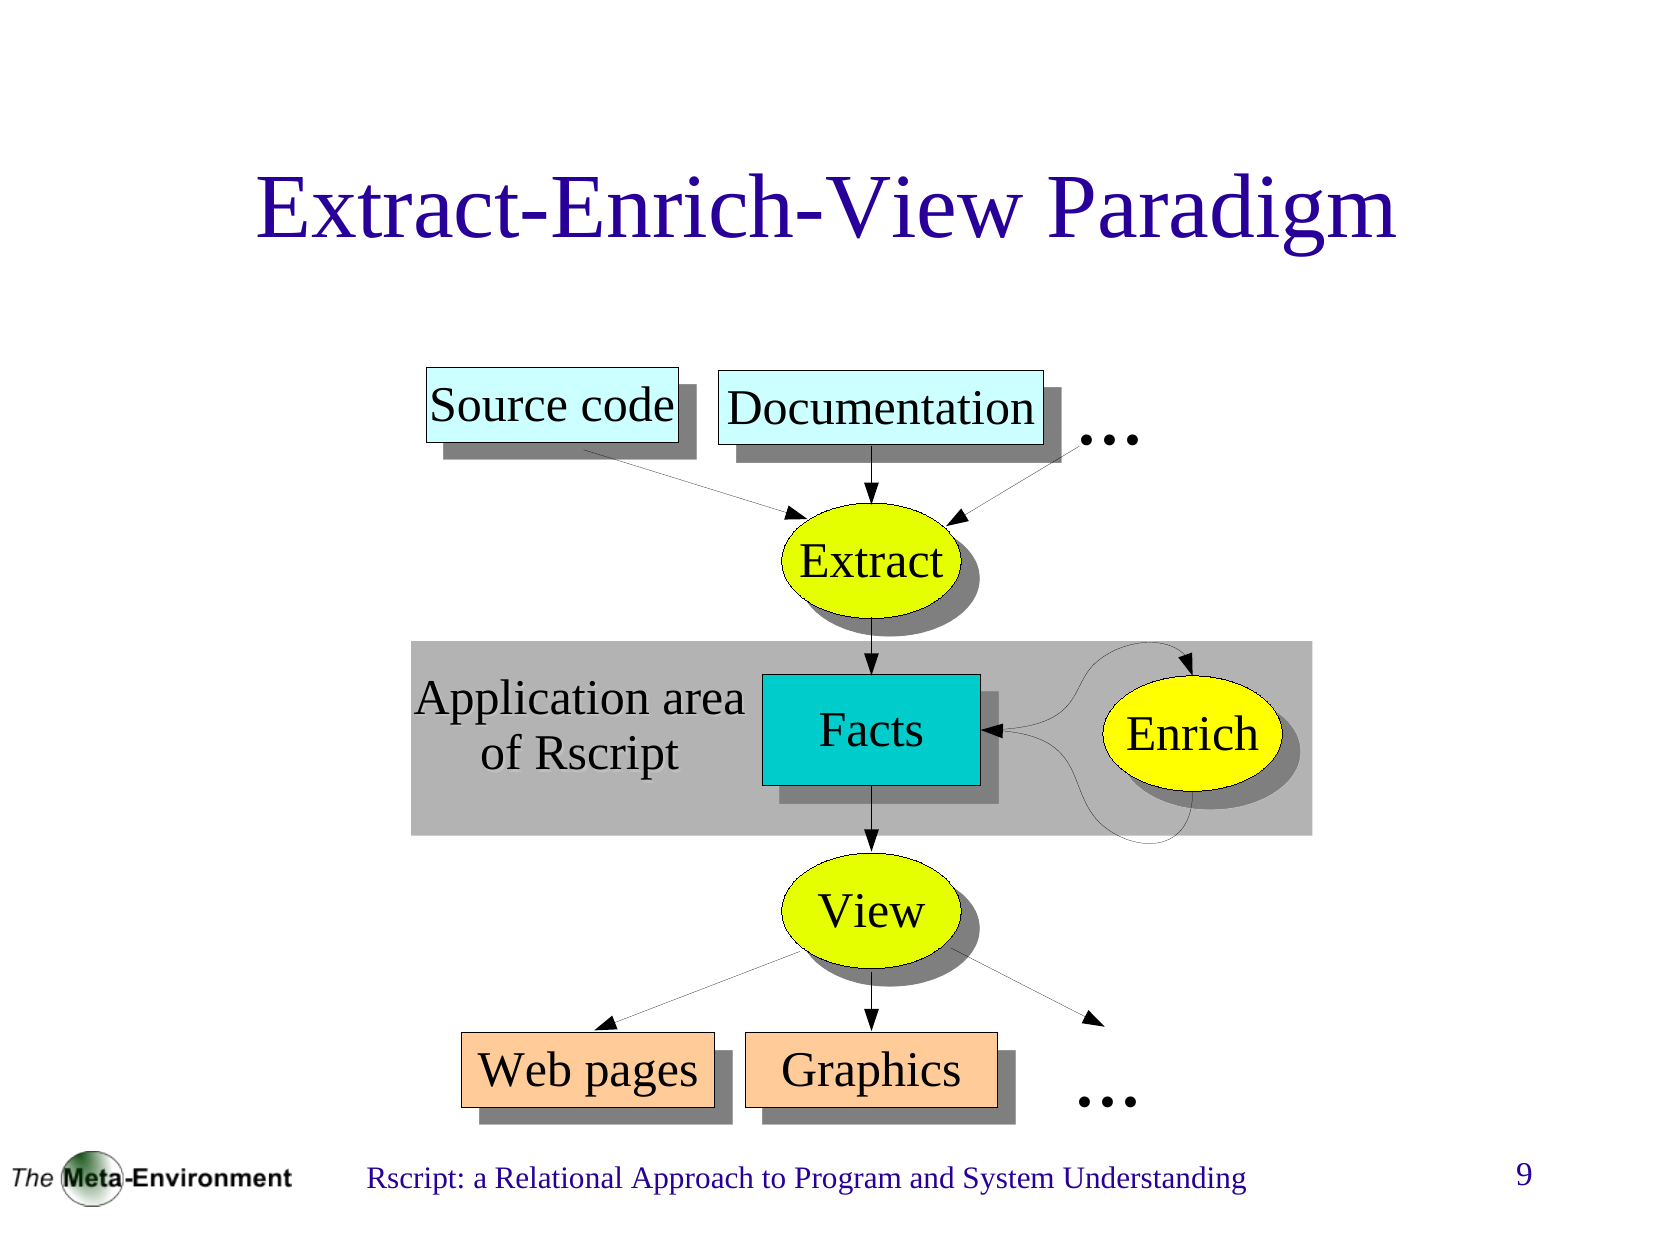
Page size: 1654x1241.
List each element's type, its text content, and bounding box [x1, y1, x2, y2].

text_box View [781, 853, 962, 969]
text_box Source code [426, 367, 679, 443]
text_box Facts [762, 674, 981, 786]
text_box [1004, 643, 1192, 822]
title Extract-Enrich-View Paradigm [121, 102, 1534, 311]
text_box ... [1074, 1025, 1145, 1136]
text_box [411, 641, 871, 836]
text_box [872, 641, 1313, 836]
text_box Extract [781, 503, 962, 619]
text_box Documentation [718, 370, 1044, 445]
text_box Enrich [1102, 675, 1283, 792]
text_box ... [1075, 362, 1146, 474]
text_box Graphics [745, 1032, 998, 1108]
text_box Application area of Rscript [413, 670, 766, 791]
text_box Web pages [461, 1032, 715, 1108]
picture [12, 1151, 292, 1207]
